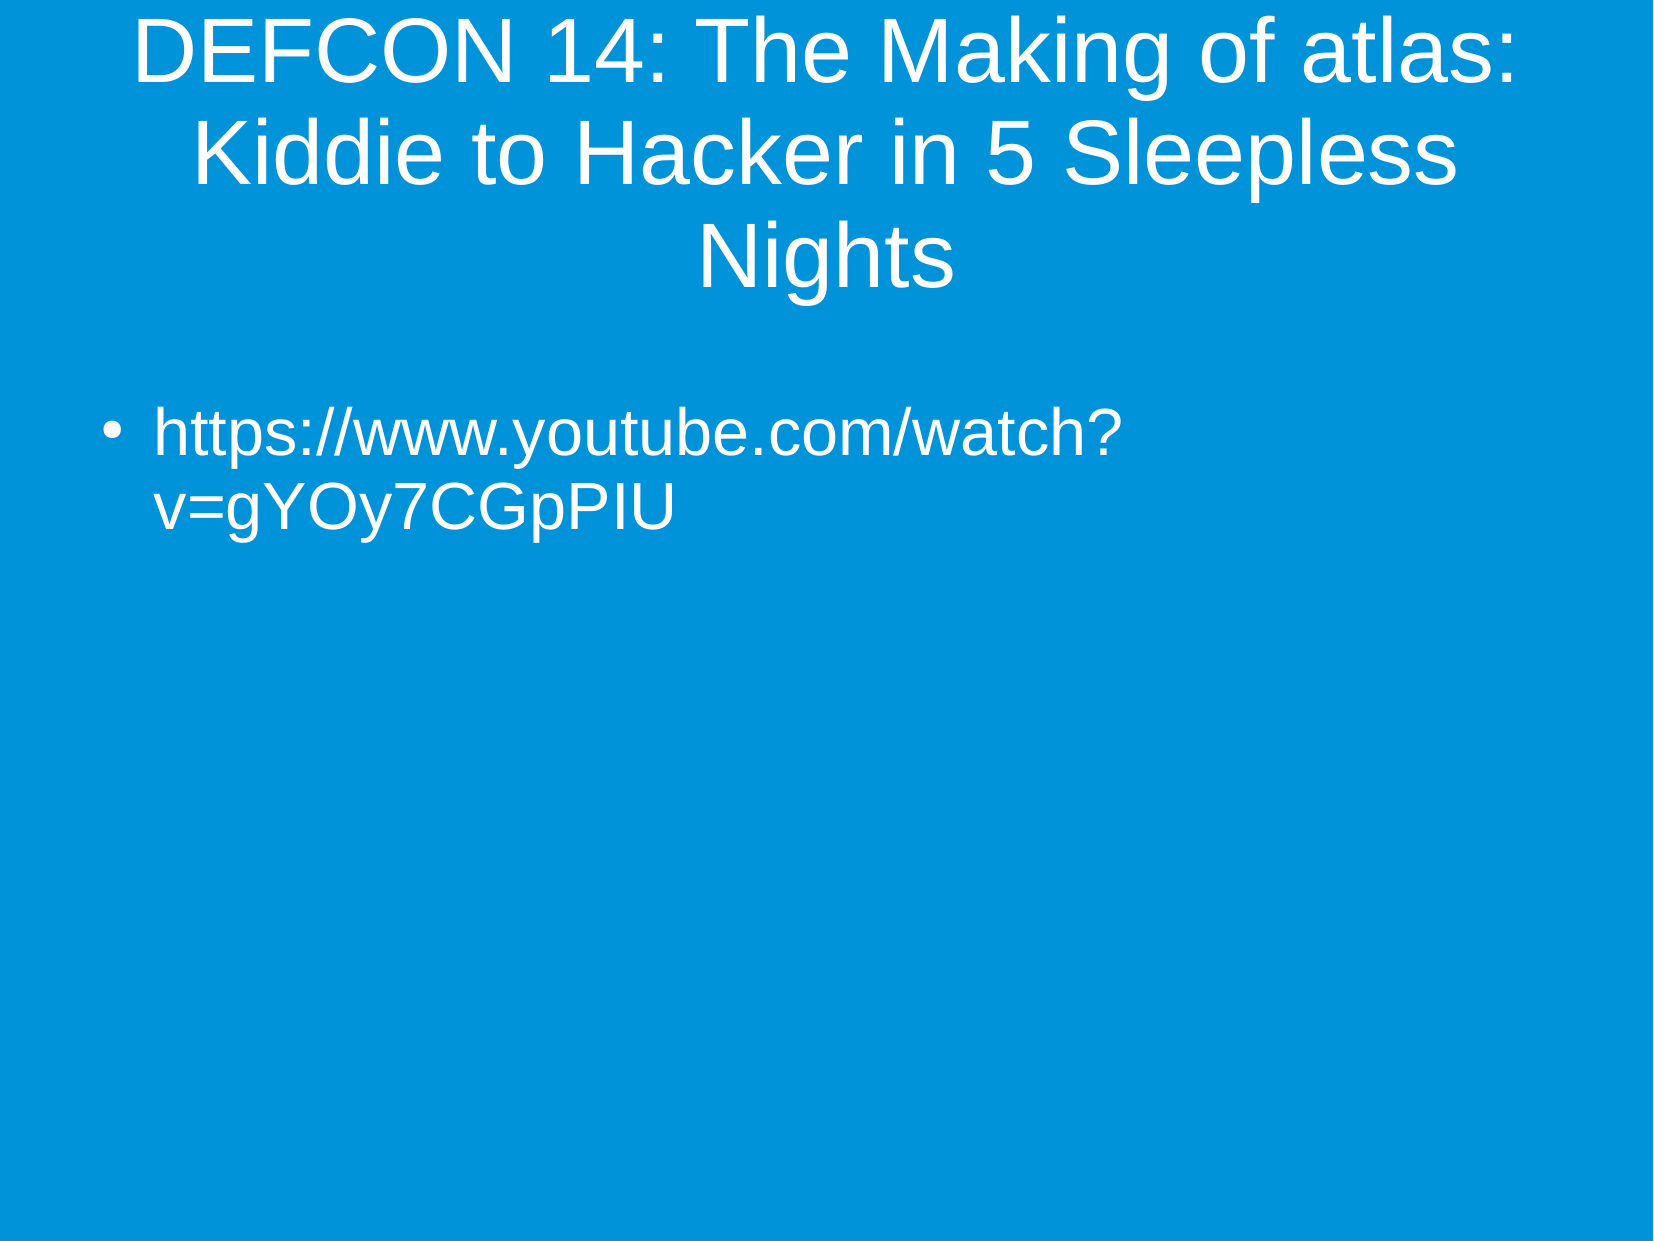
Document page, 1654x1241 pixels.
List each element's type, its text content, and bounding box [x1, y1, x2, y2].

title DEFCON 14: The Making of atlas: Kiddie to Hacker in 5 Sleepless Nights [82, 0, 1571, 290]
list https://www.youtube.com/watch?v=gYOy7CGpPIU [82, 290, 1571, 1010]
